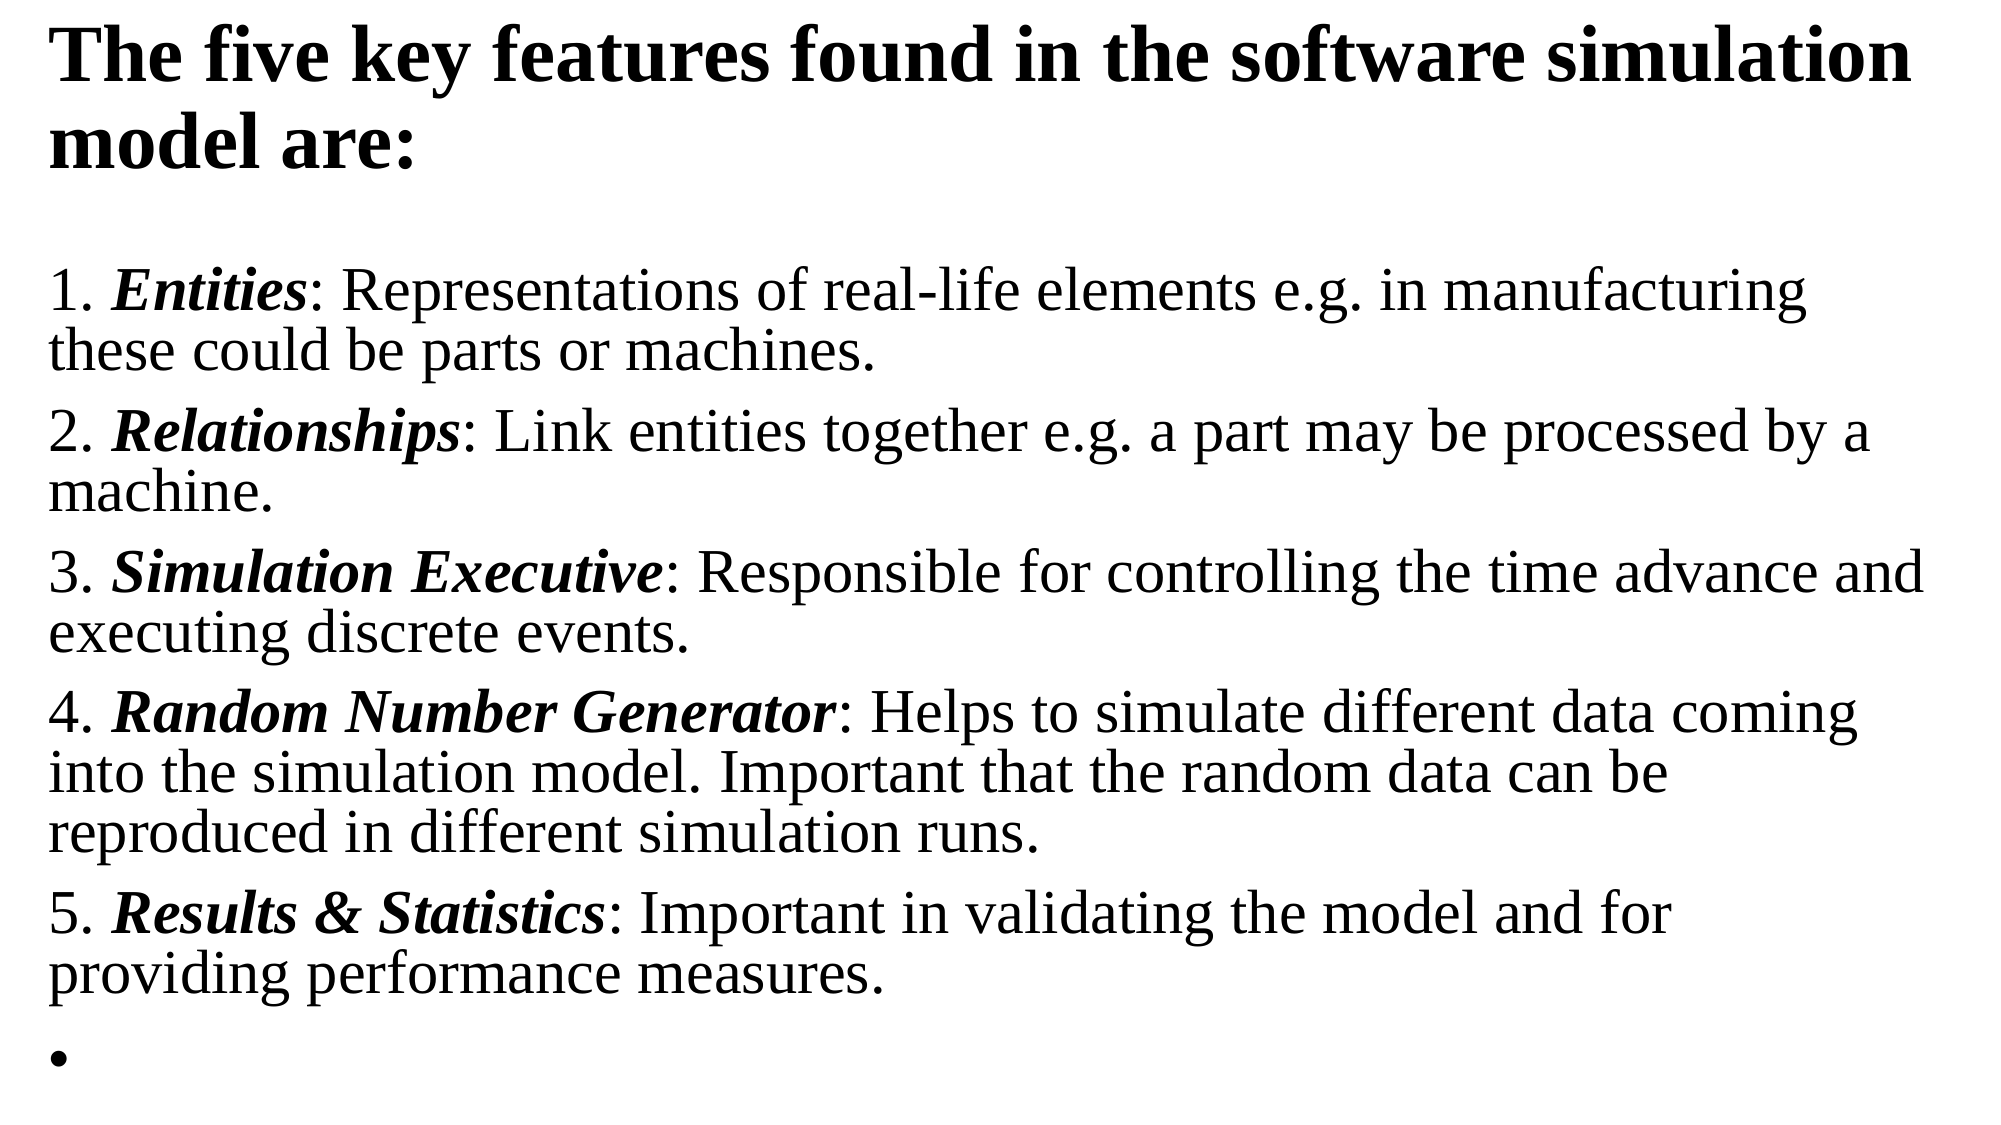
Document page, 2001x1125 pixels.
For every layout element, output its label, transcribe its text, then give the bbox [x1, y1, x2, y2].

title The five key features found in the software simulation model are: [33, 0, 1962, 278]
list 1. Entities: Representations of real-life elements e.g. in manufacturing these could be parts or machines. 2. Relationships: Link entities together e.g. a part may be processed by a machine. 3. Simulation Executive: Responsible for controlling the time advance and executing discrete events. 4. Random Number Generator: Helps to simulate different data coming into the simulation model. Important that the random data can be reproduced in different simulation runs. 5. Results & Statistics: Important in validating the model and for providing performance measures. [33, 255, 1942, 1095]
